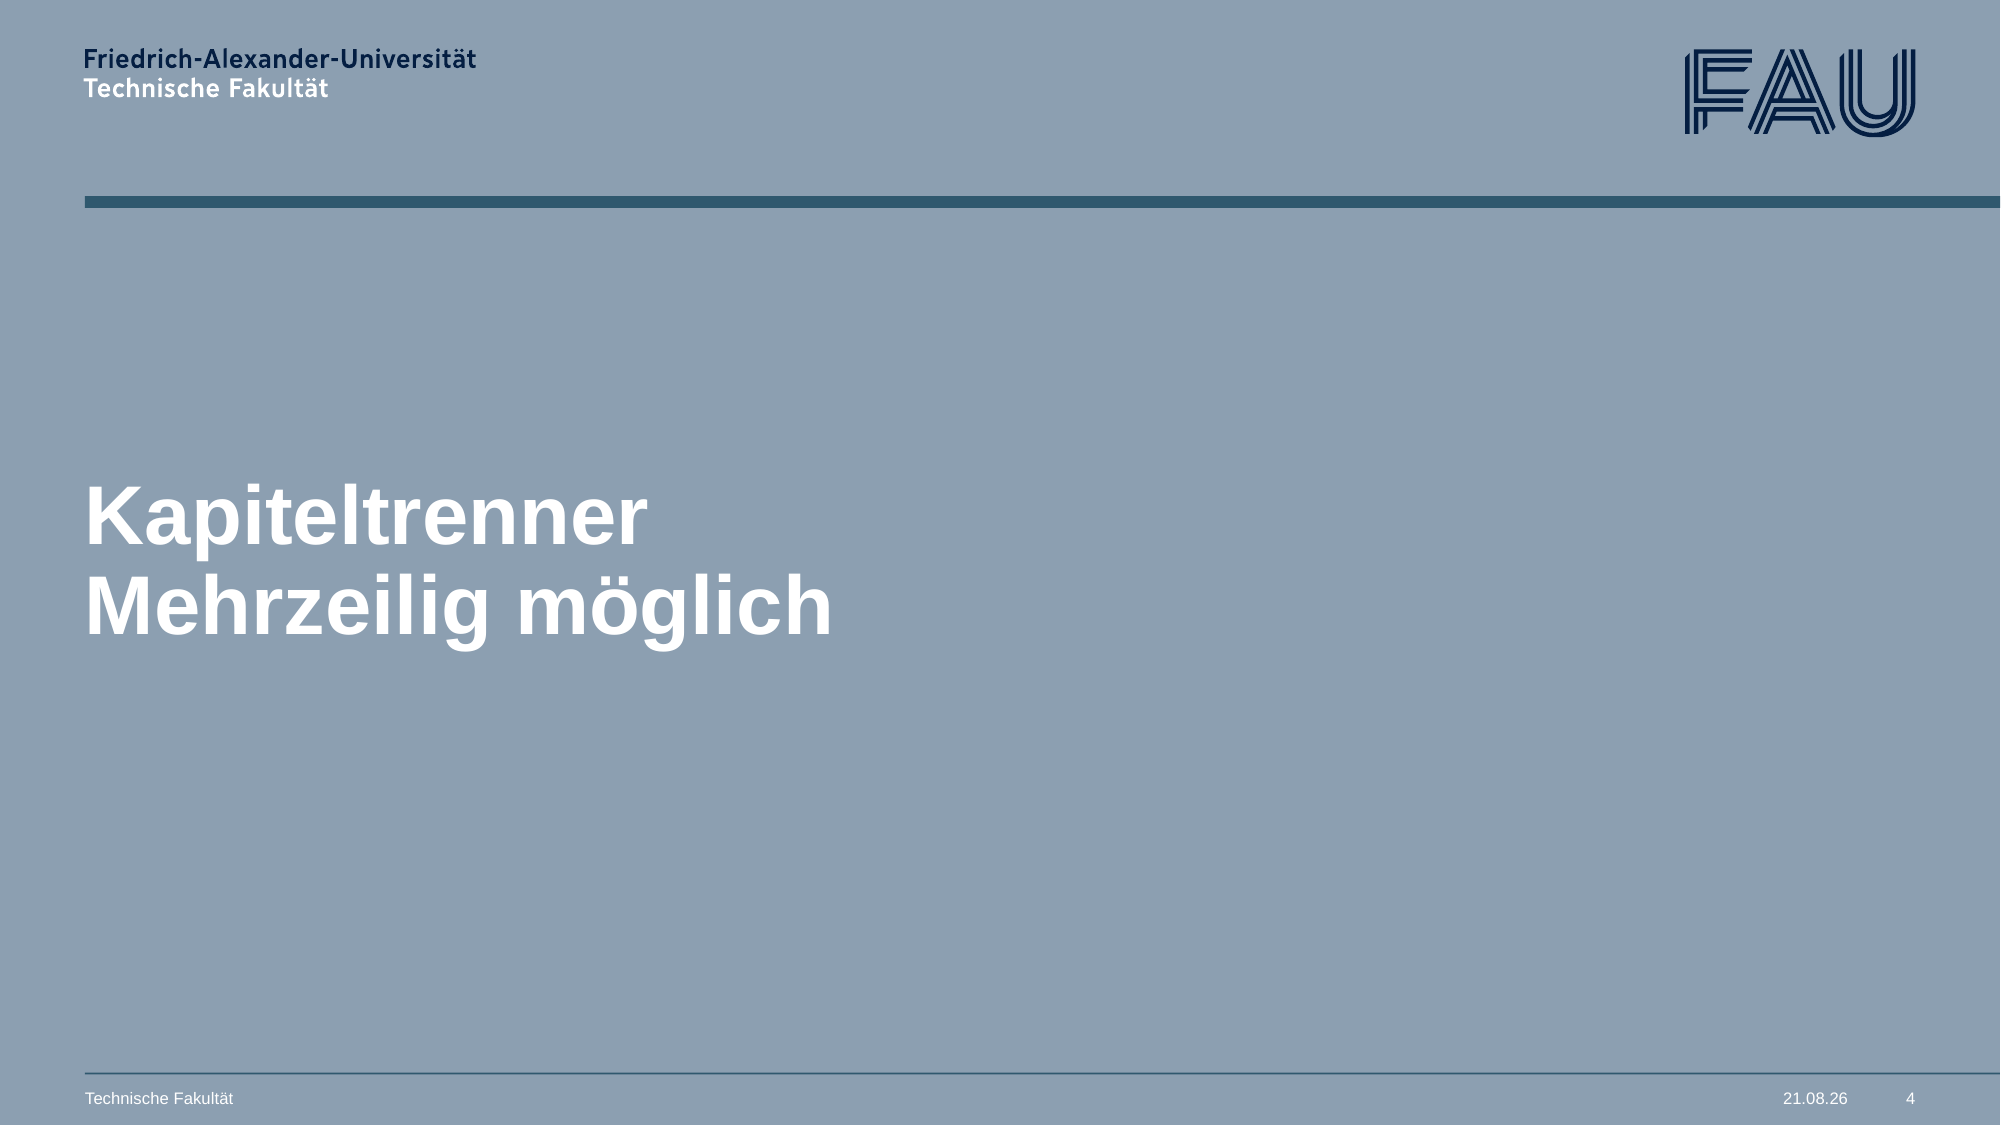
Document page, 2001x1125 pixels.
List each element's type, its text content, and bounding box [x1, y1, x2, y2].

footer Technische Fakultät [85, 1088, 983, 1109]
slide_number <Foliennummer> [1883, 1088, 1916, 1109]
title Kapiteltrenner Mehrzeilig möglich [85, 471, 1916, 654]
slide_number 20.07.22 [1708, 1088, 1849, 1109]
